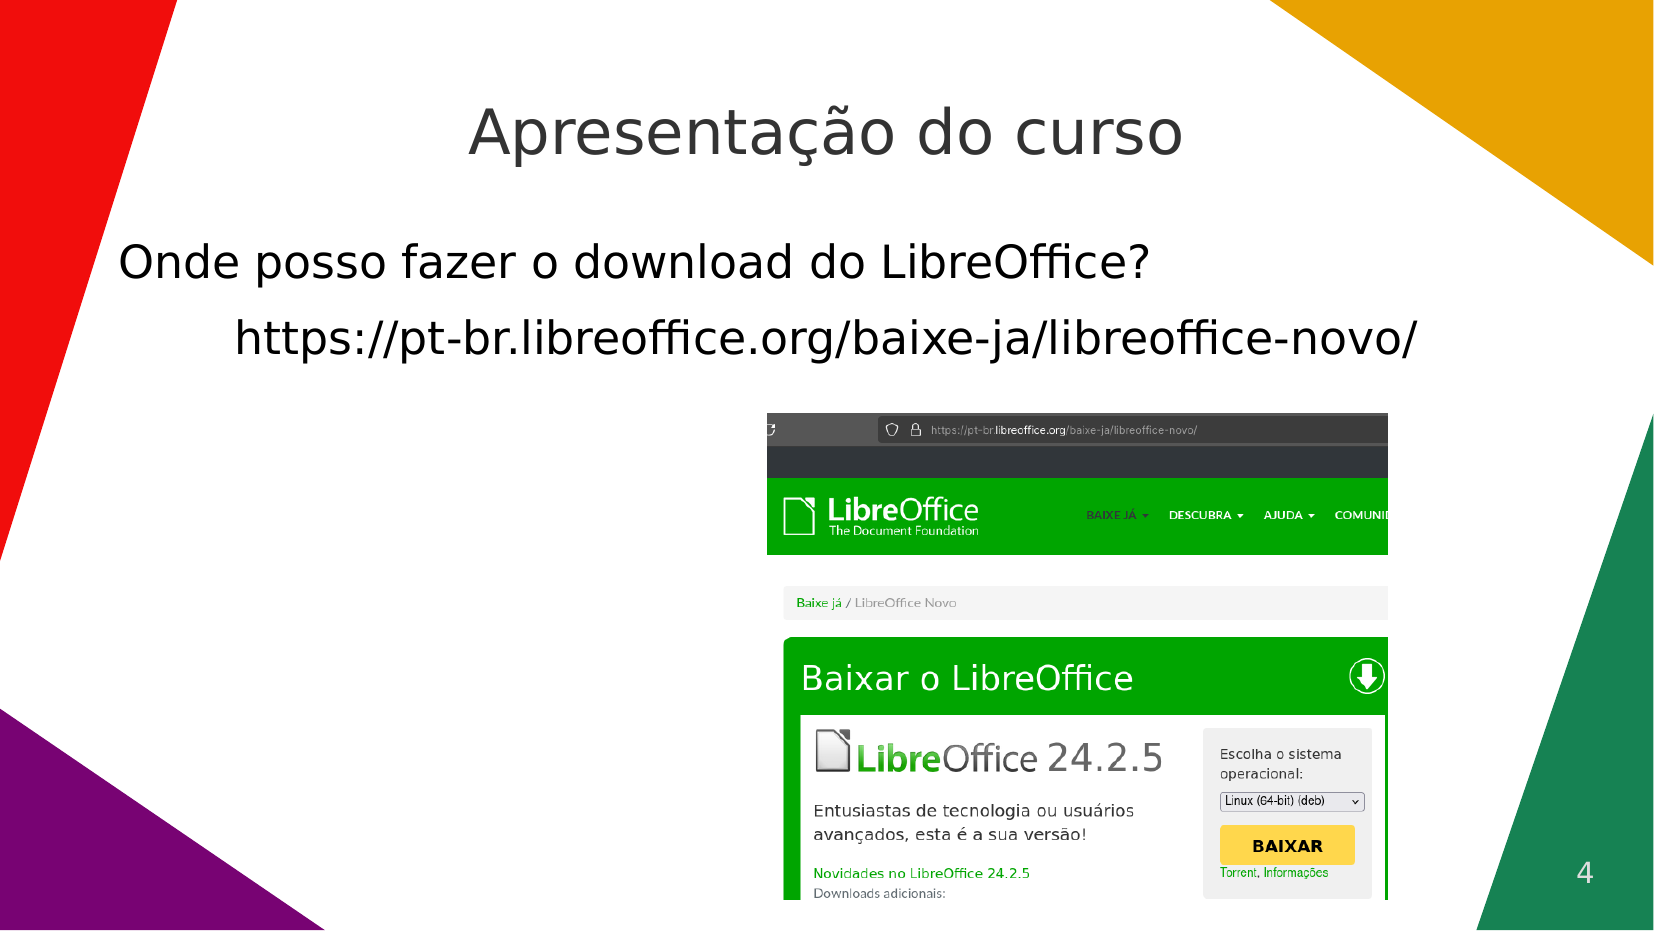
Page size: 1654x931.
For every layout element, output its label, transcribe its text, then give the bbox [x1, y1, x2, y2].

title Apresentação do curso [118, 59, 1536, 207]
picture [767, 413, 1388, 900]
list Onde posso fazer o download do LibreOffice? https://pt-br.libreoffice.org/baixe-ja/libreoffice-novo/ [118, 236, 1536, 827]
